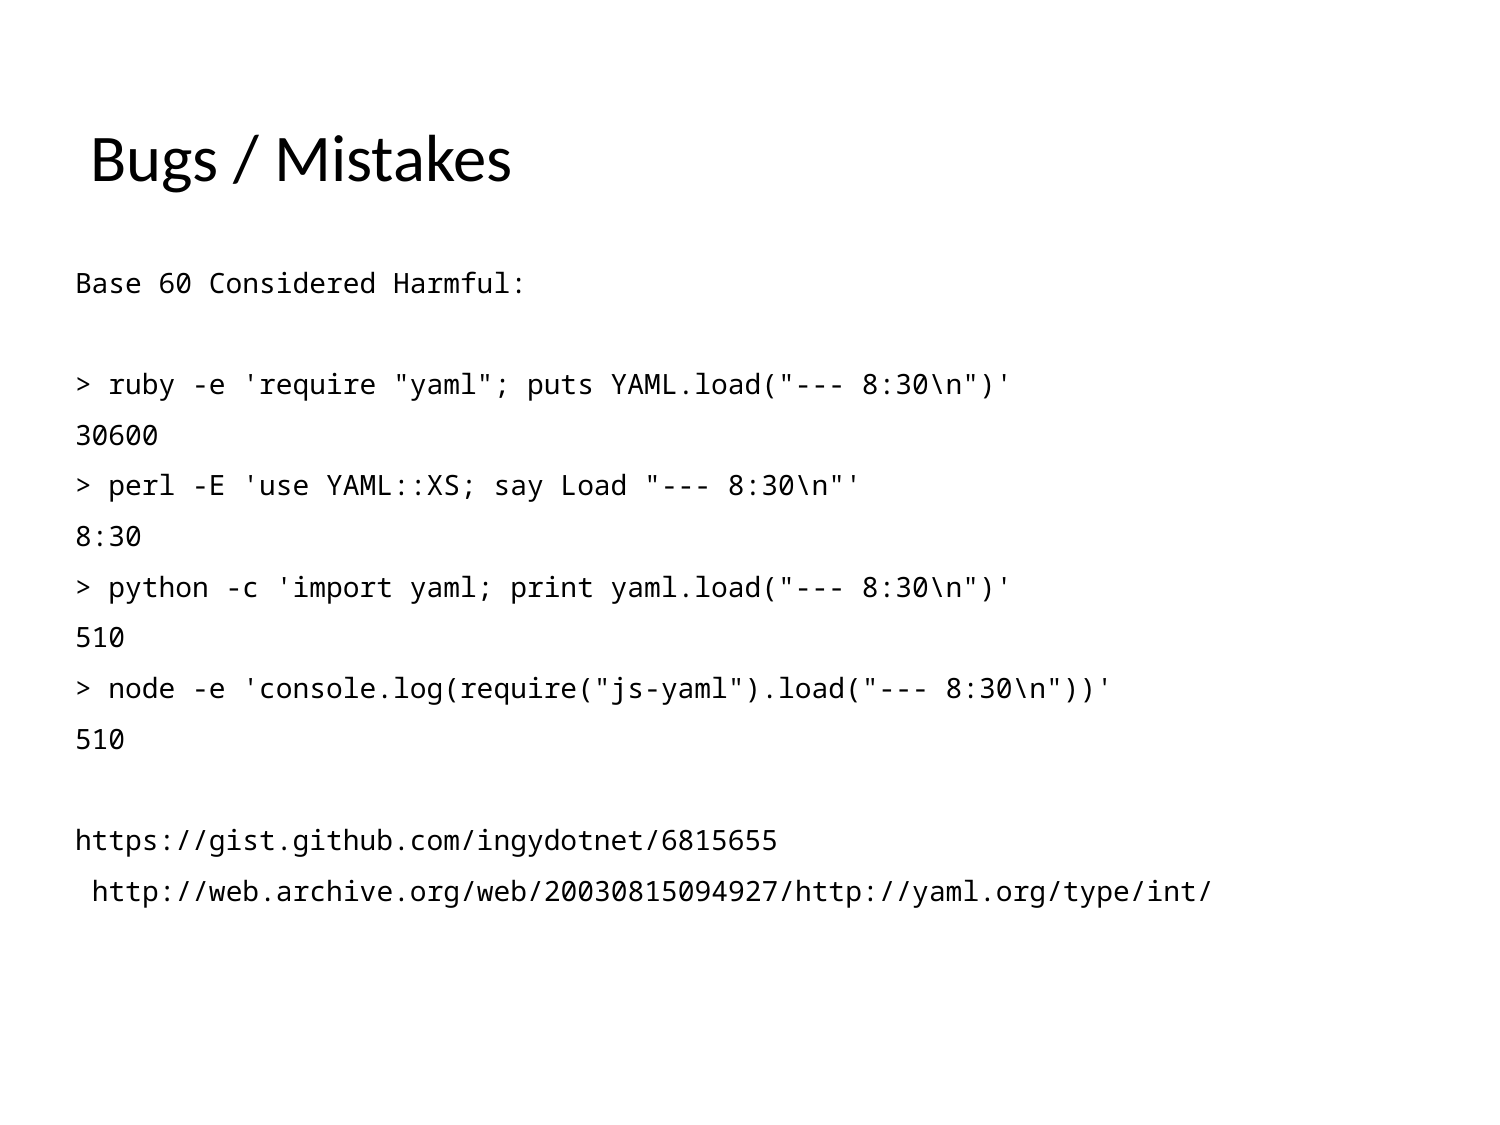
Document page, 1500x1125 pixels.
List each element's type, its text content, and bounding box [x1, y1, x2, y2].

title Bugs / Mistakes [90, 43, 1365, 263]
list Base 60 Considered Harmful: > ruby -e 'require "yaml"; puts YAML.load("--- 8:30\n")' 30600 > perl -E 'use YAML::XS; say Load "--- 8:30\n"' 8:30 > python -c 'import yaml; print yaml.load("--- 8:30\n")' 510 > node -e 'console.log(require("js-yaml").load("--- 8:30\n"))' 510 https://gist.github.com/ingydotnet/6815655 http://web.archive.org/web/20030815094927/http://yaml.org/type/int/ [75, 263, 1395, 916]
